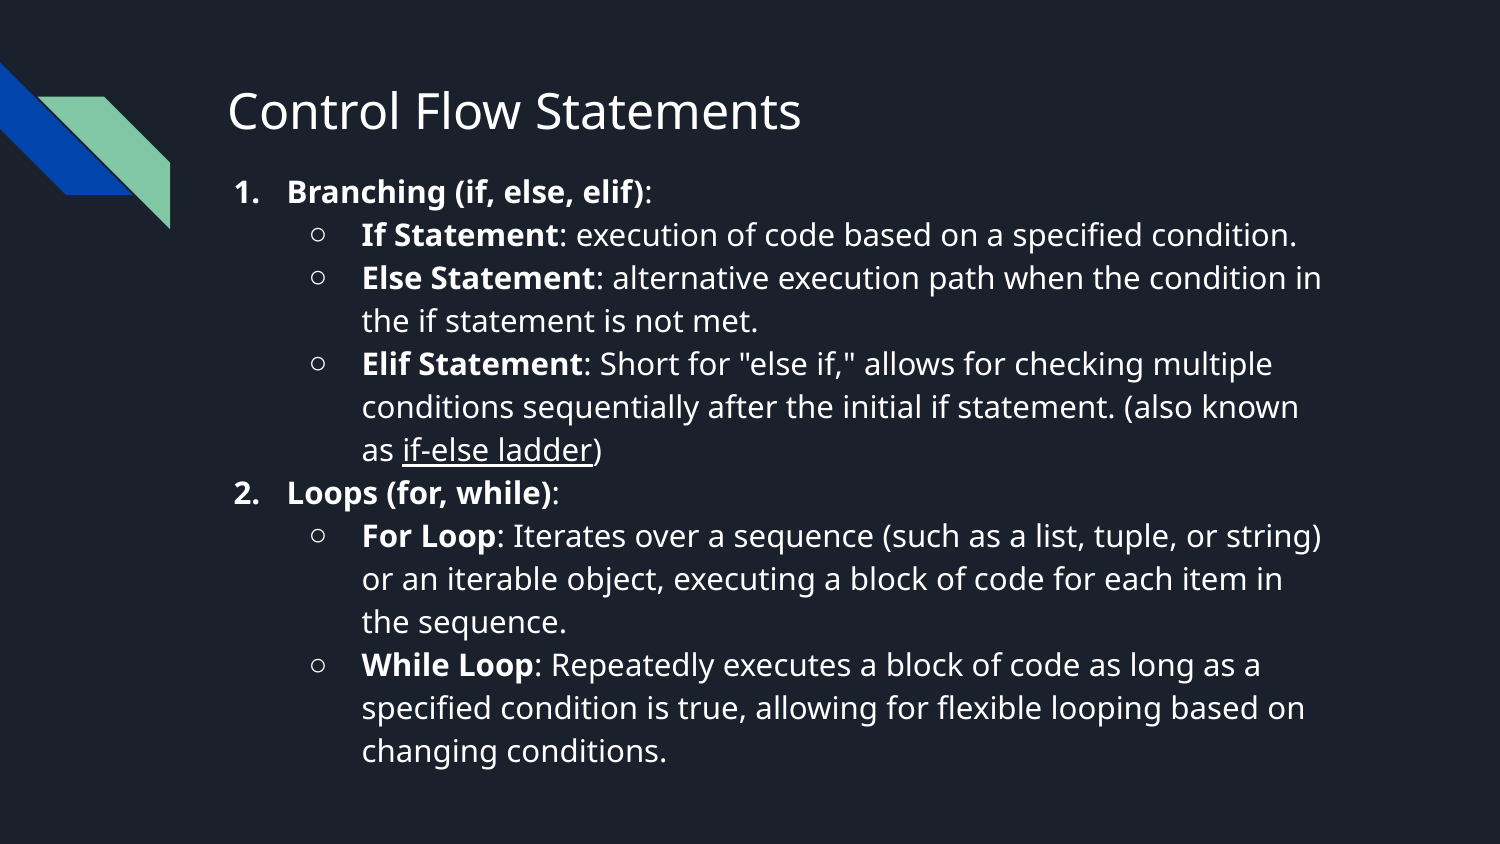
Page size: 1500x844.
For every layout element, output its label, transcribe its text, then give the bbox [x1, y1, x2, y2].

list Branching (if, else, elif): If Statement: execution of code based on a specified condition. Else Statement: alternative execution path when the condition in the if statement is not met. Elif Statement: Short for "else if," allows for checking multiple conditions sequentially after the initial if statement. (also known as if-else ladder) Loops (for, while): For Loop: Iterates over a sequence (such as a list, tuple, or string) or an iterable object, executing a block of code for each item in the sequence. While Loop: Repeatedly executes a block of code as long as a specified condition is true, allowing for flexible looping based on changing conditions. [196, 151, 1352, 797]
title Control Flow Statements [212, 64, 1368, 215]
